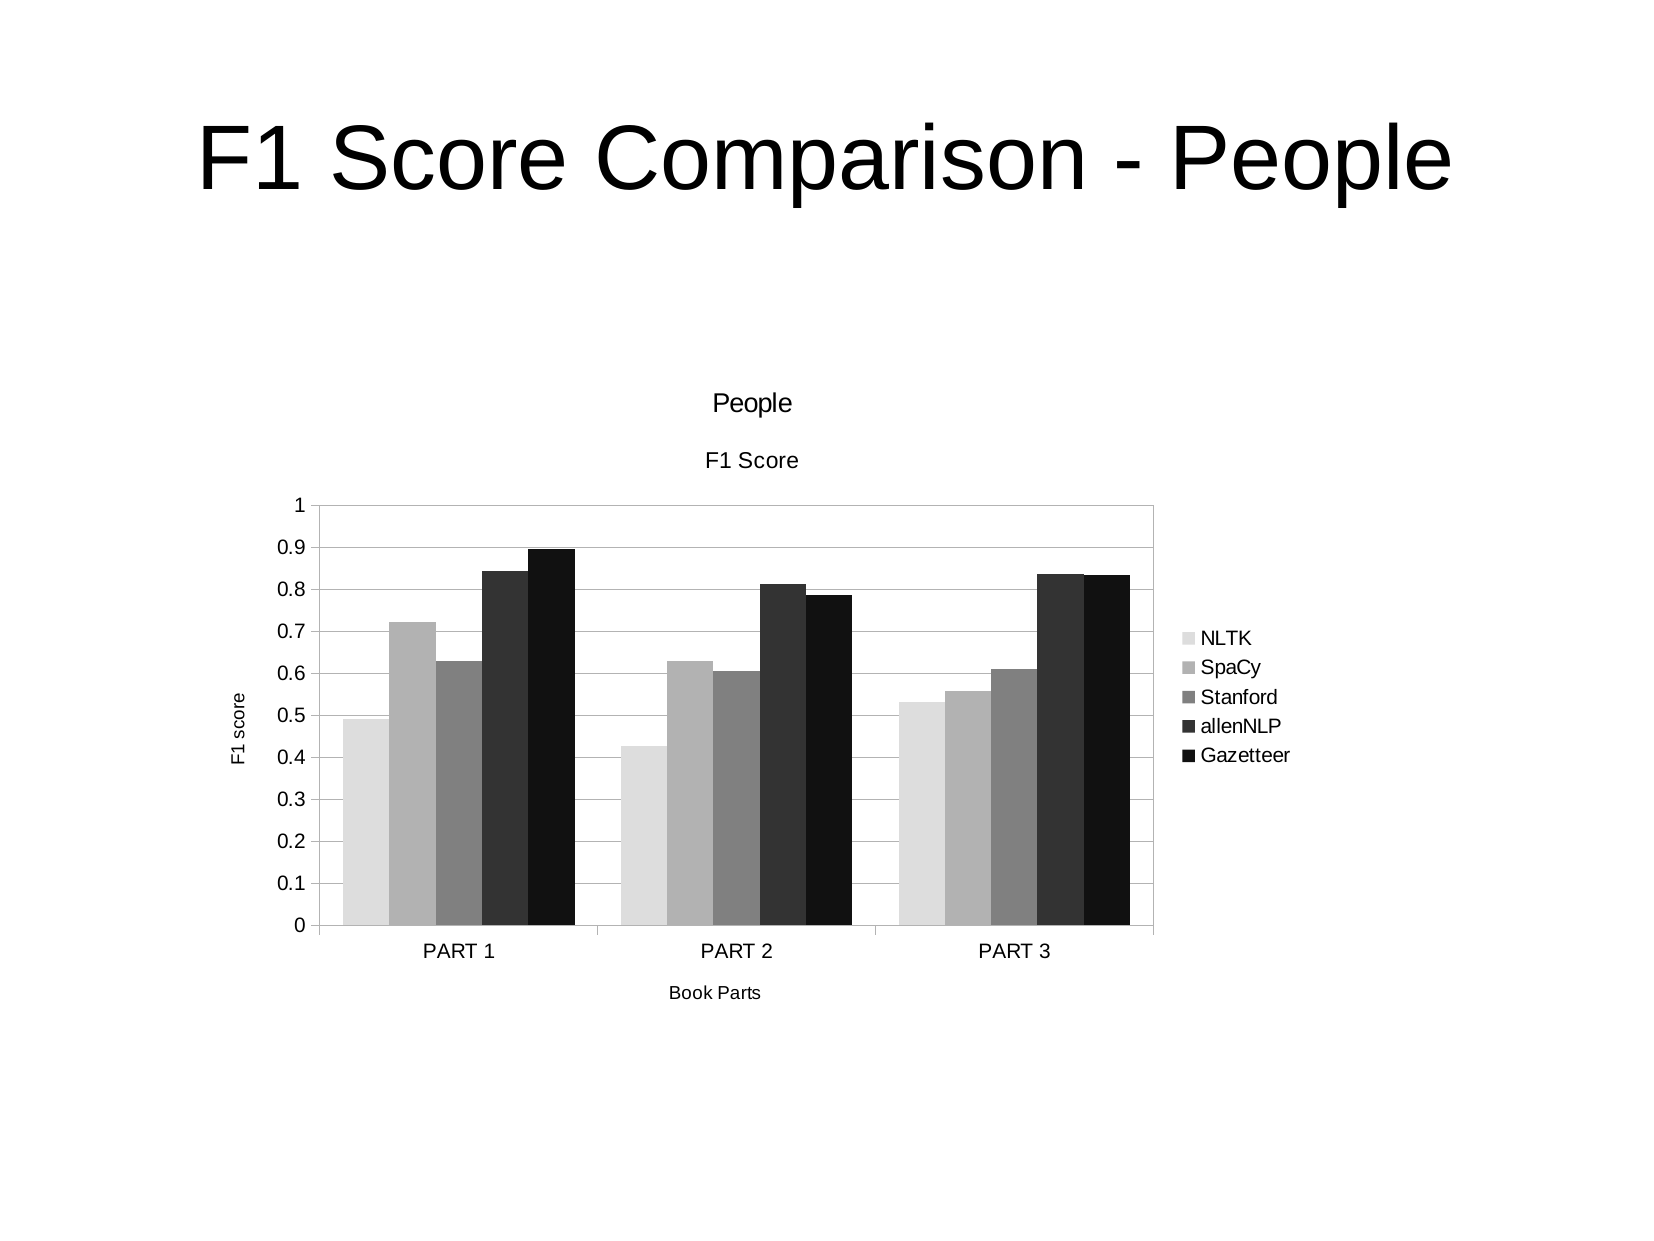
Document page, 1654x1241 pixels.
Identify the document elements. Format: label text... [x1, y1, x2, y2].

text_box F1 Score Comparison - People [82, 49, 1571, 257]
chart [195, 359, 1310, 1036]
